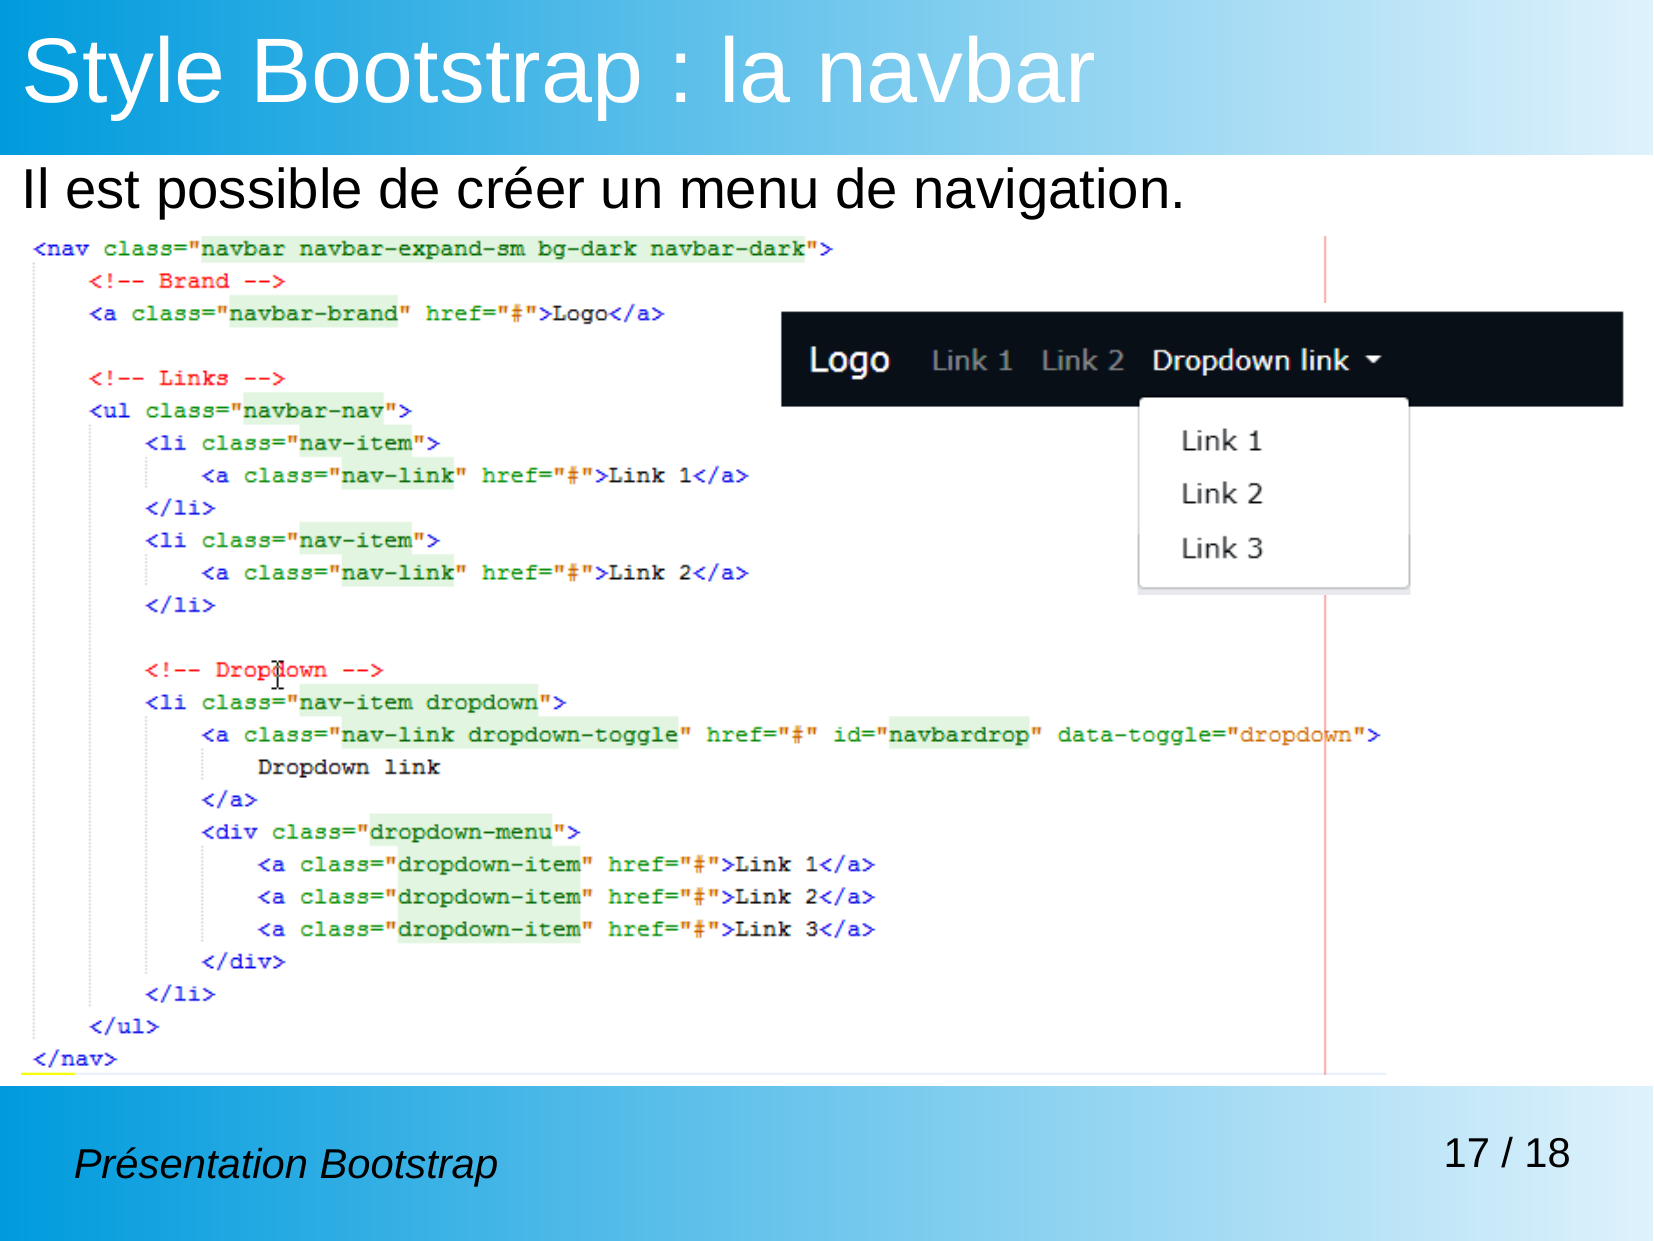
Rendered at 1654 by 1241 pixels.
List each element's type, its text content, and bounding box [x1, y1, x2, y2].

list Il est possible de créer un menu de navigation. [21, 148, 1628, 235]
picture [21, 236, 1629, 1075]
title Style Bootstrap : la navbar [21, 0, 1644, 149]
